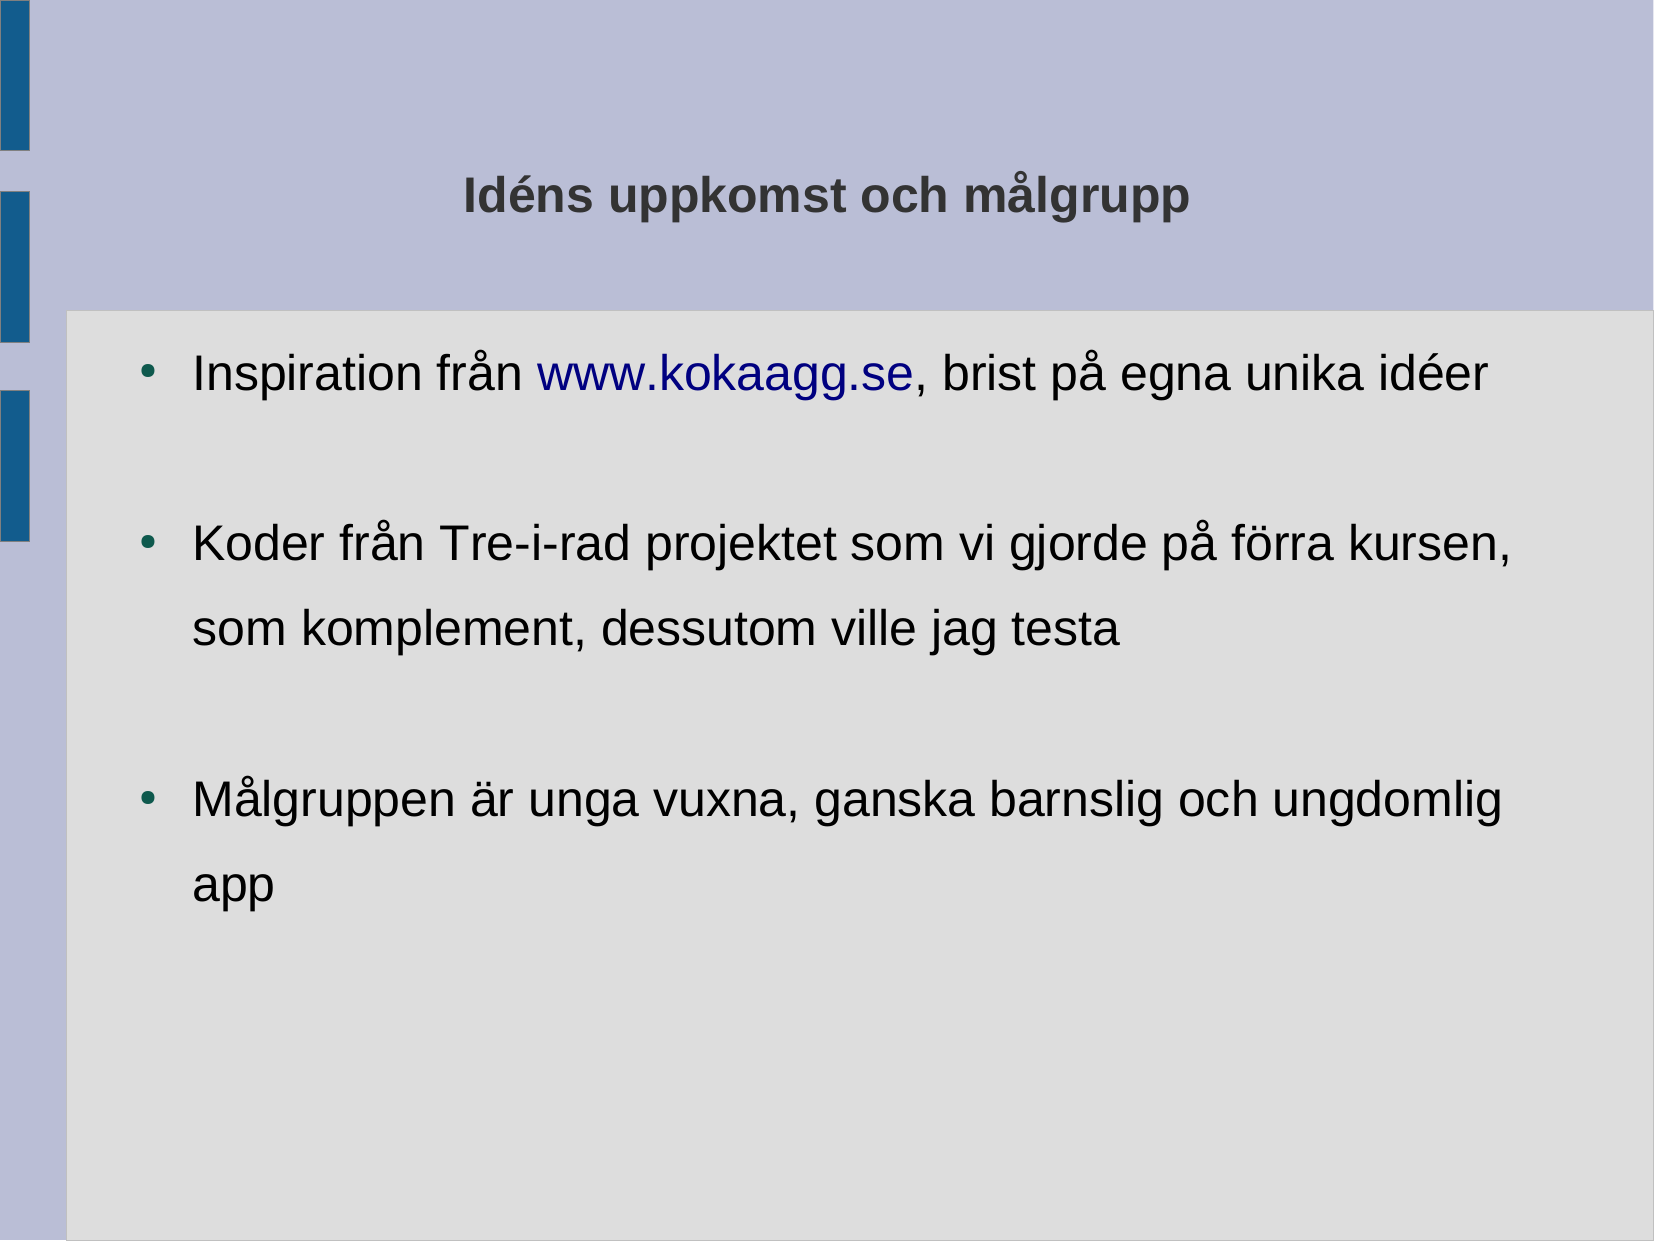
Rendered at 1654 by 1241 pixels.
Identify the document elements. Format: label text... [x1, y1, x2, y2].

list Inspiration från www.kokaagg.se, brist på egna unika idéer Koder från Tre-i-rad projektet som vi gjorde på förra kursen, som komplement, dessutom ville jag testa Målgruppen är unga vuxna, ganska barnslig och ungdomlig app [121, 344, 1534, 1127]
title Idéns uppkomst och målgrupp [121, 91, 1534, 299]
